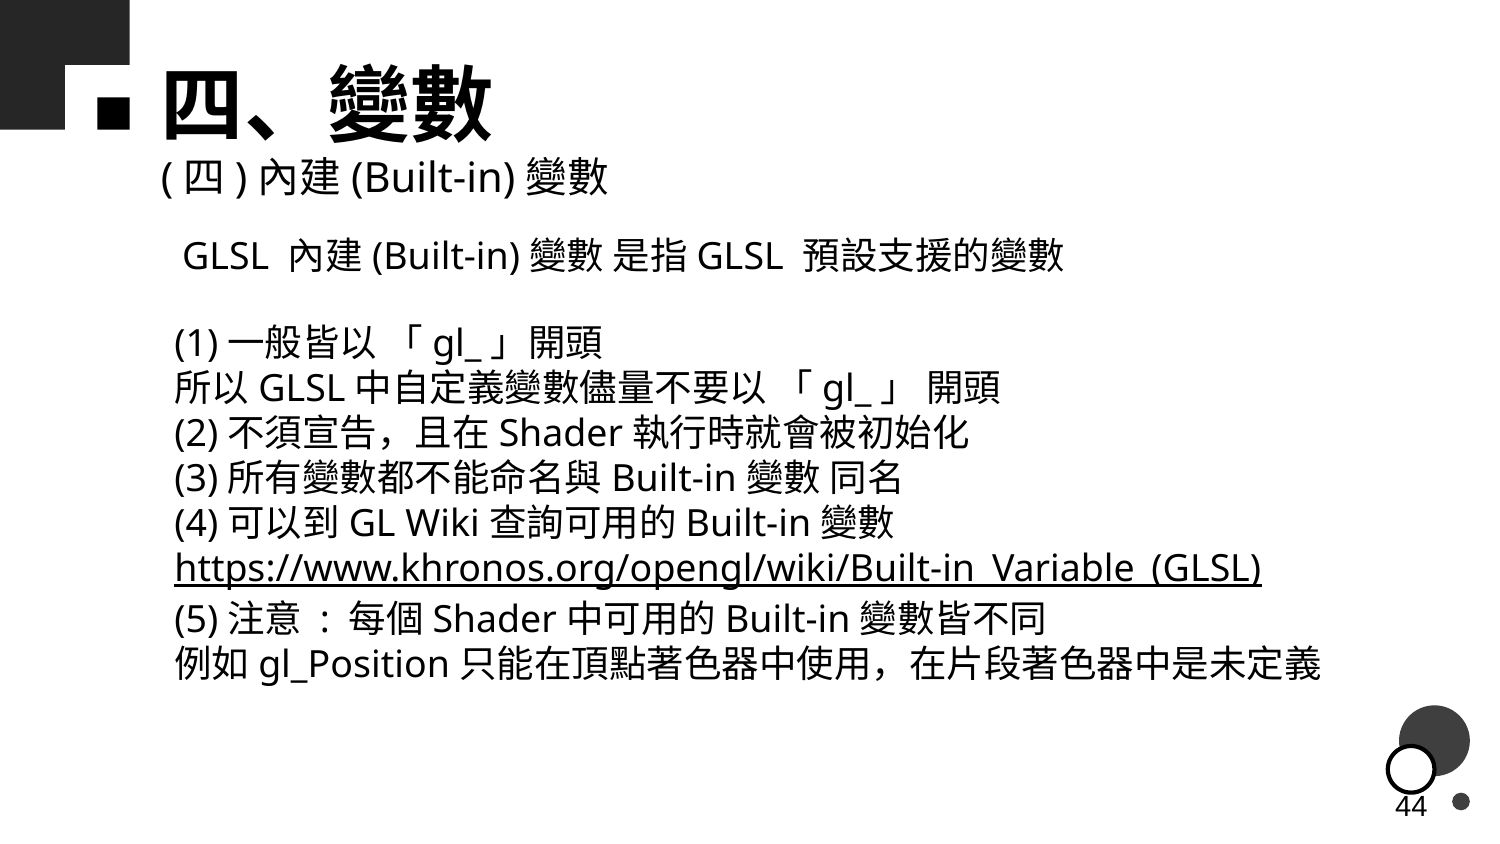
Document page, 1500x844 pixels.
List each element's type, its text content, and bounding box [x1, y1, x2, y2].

text_box (1)一般皆以 「gl_」開頭 所以GLSL中自定義變數儘量不要以 「gl_」 開頭 (2)不須宣告，且在Shader執行時就會被初始化 (3)所有變數都不能命名與Built-in變數 同名 (4)可以到GL Wiki查詢可用的Built-in變數 https://www.khronos.org/opengl/wiki/Built-in_Variable_(GLSL) (5)注意 : 每個Shader中可用的Built-in變數皆不同 例如gl_Position只能在頂點著色器中使用，在片段著色器中是未定義 [159, 310, 1412, 693]
text_box [1387, 705, 1470, 782]
title 四、變數 [145, 32, 845, 173]
text_box [97, 97, 130, 130]
text_box [1452, 792, 1470, 811]
text_box [0, 0, 130, 130]
text_box GLSL 內建(Built-in)變數 是指GLSL 預設支援的變數 [167, 224, 1166, 285]
text_box (四)內建(Built-in)變數 [145, 143, 714, 209]
slide_number <number> [1092, 782, 1443, 827]
